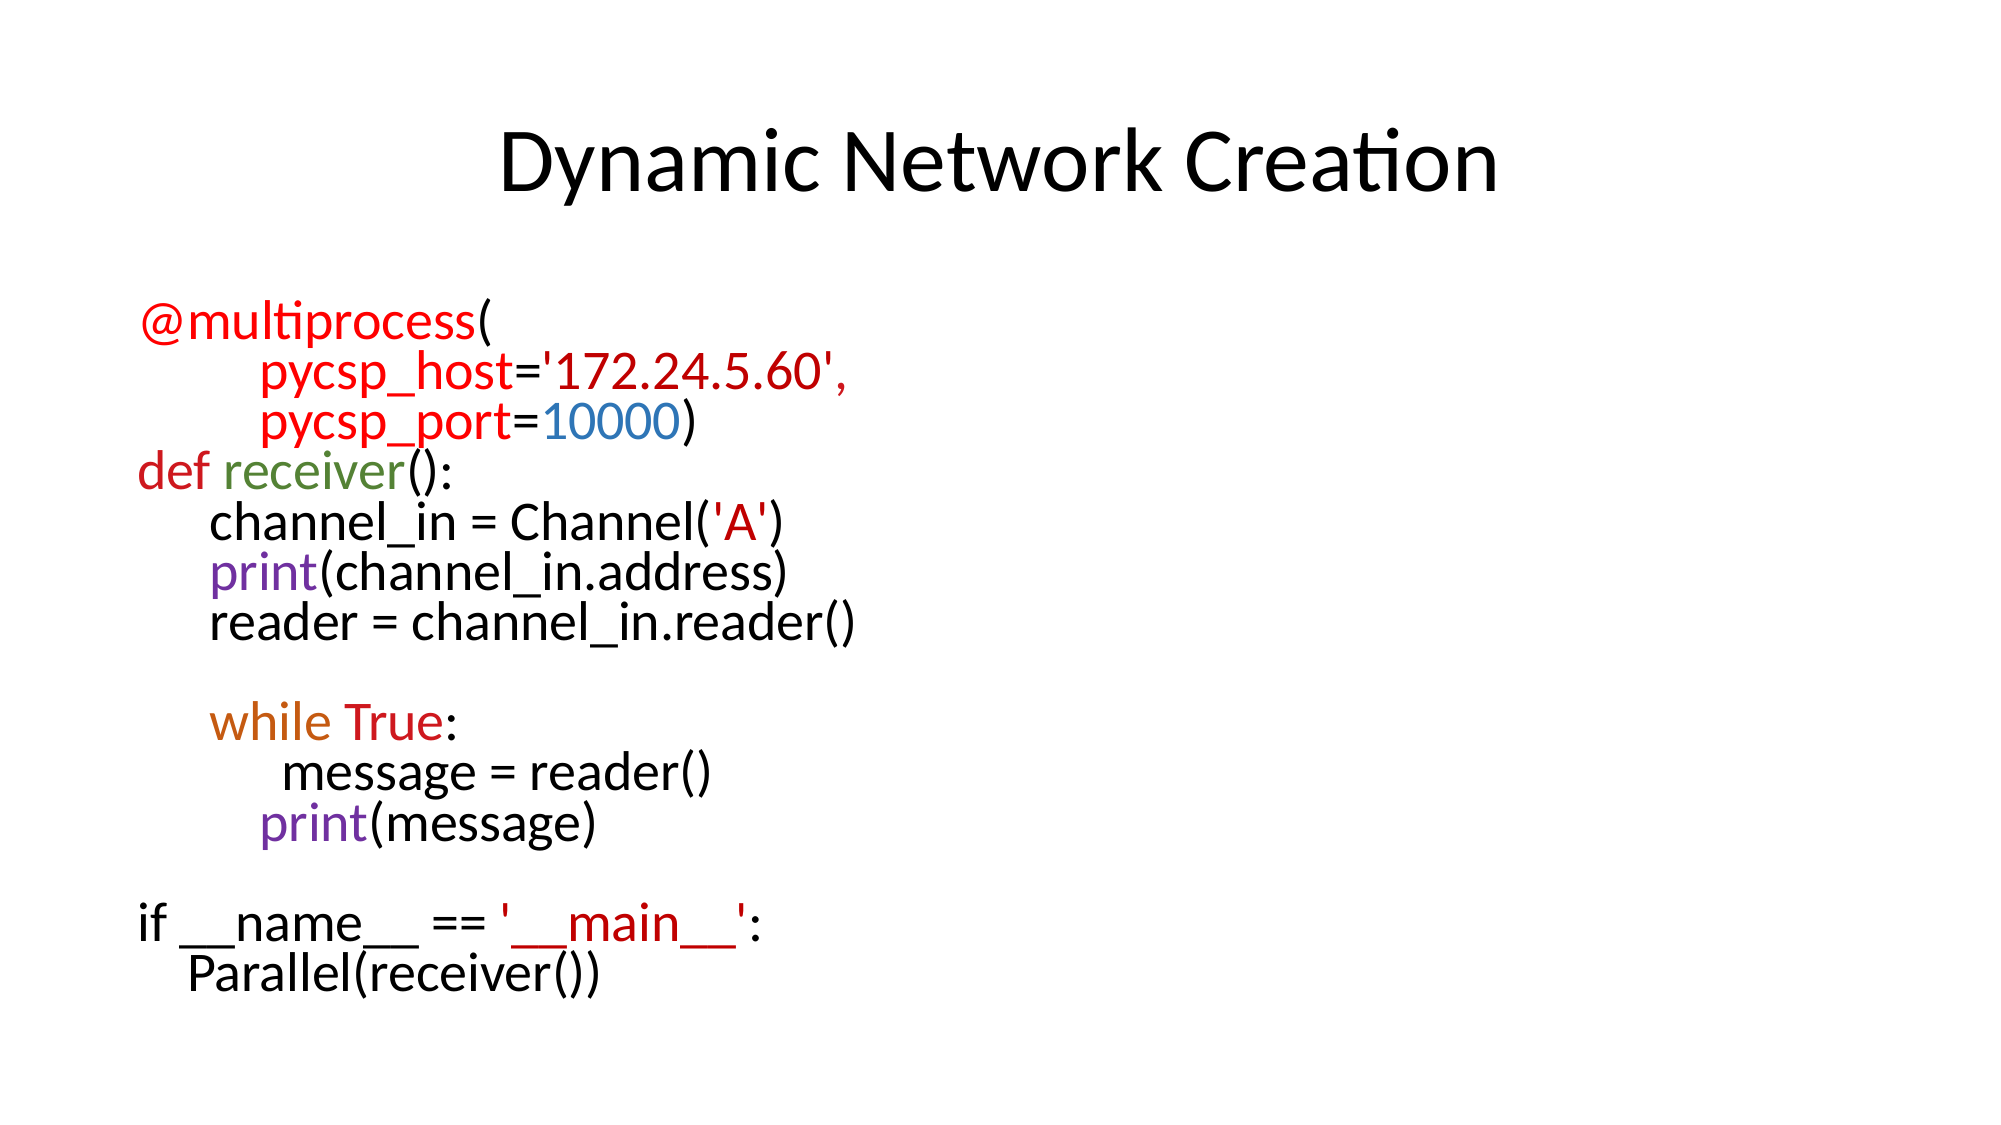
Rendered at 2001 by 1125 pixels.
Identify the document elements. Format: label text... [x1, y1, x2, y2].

title Dynamic Network Creation [137, 59, 1863, 278]
list @multiprocess( pycsp_host='172.24.5.60', pycsp_port=10000) def receiver(): channel_in = Channel('A') print(channel_in.address) reader = channel_in.reader() while True: message = reader() print(message) if __name__ == '__main__': Parallel(receiver()) [137, 299, 1863, 1014]
